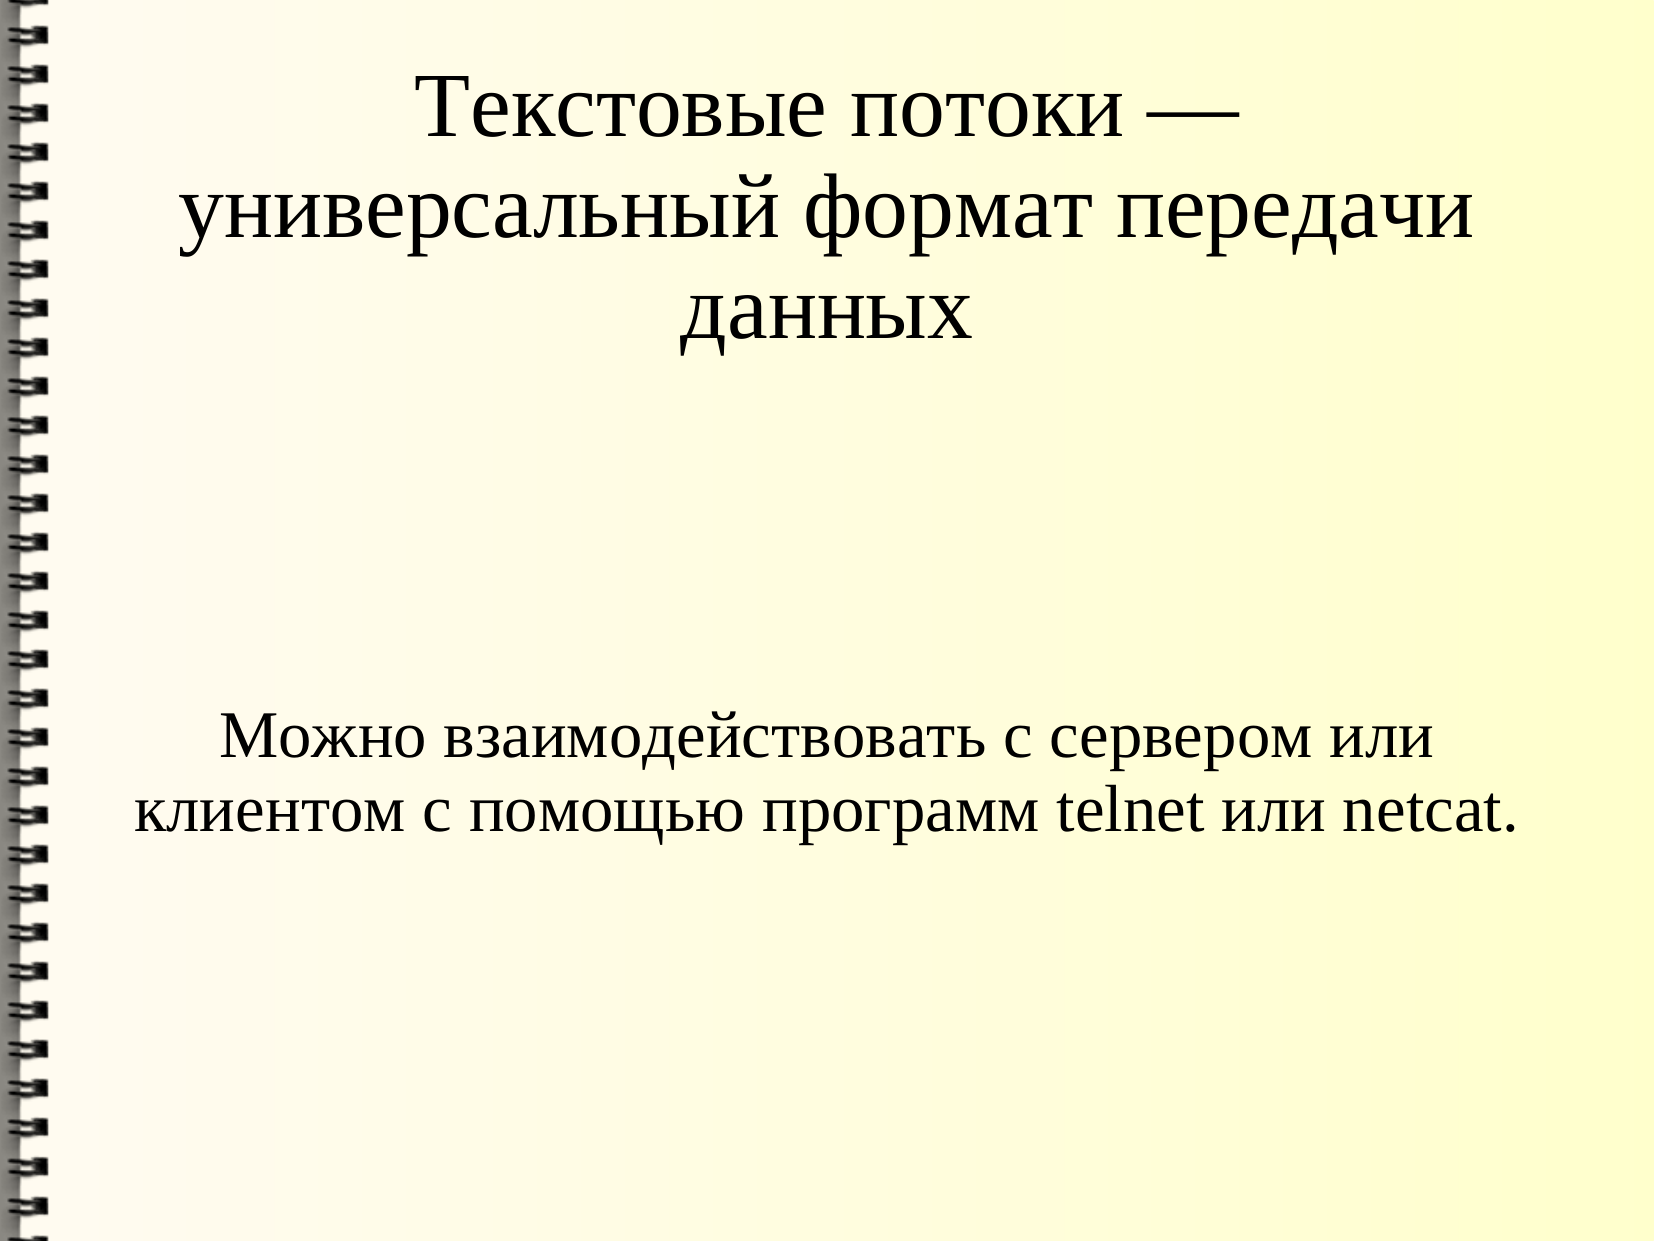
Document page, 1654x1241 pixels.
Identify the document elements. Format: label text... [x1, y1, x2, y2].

title Текстовые потоки — универсальный формат передачи данных [121, 54, 1534, 344]
picture [0, 0, 1654, 1241]
subtitle Можно взаимодействовать с сервером или клиентом с помощью программ telnet или netcat. [121, 344, 1534, 1200]
